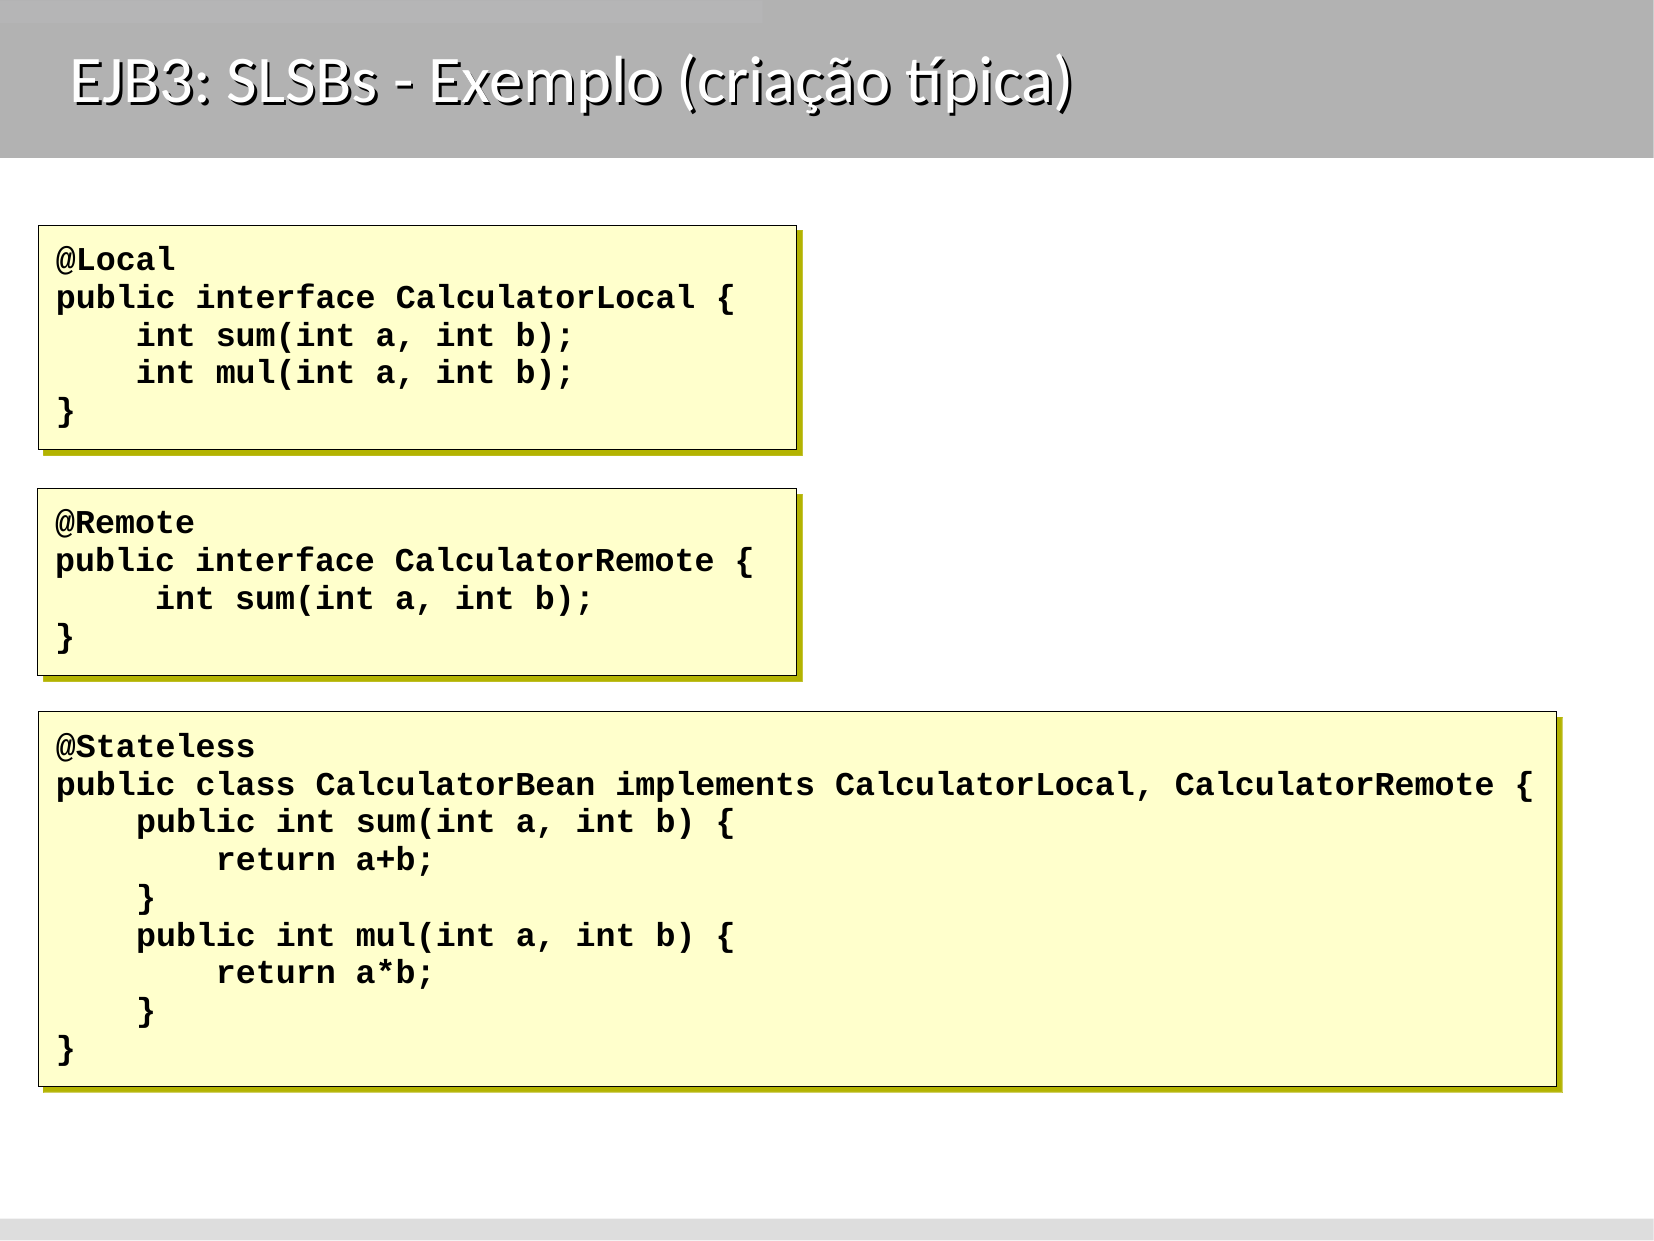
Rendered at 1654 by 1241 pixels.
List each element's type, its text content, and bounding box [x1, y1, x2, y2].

title EJB3: SLSBs - Exemplo (criação típica) [70, 11, 1536, 160]
text_box @Stateless public class CalculatorBean implements CalculatorLocal, CalculatorRemote { public int sum(int a, int b) { return a+b; } public int mul(int a, int b) { return a*b; } } [38, 711, 1557, 1085]
text_box @Remote public interface CalculatorRemote { int sum(int a, int b); } [37, 488, 797, 675]
text_box @Local public interface CalculatorLocal { int sum(int a, int b); int mul(int a, int b); } [38, 225, 797, 448]
